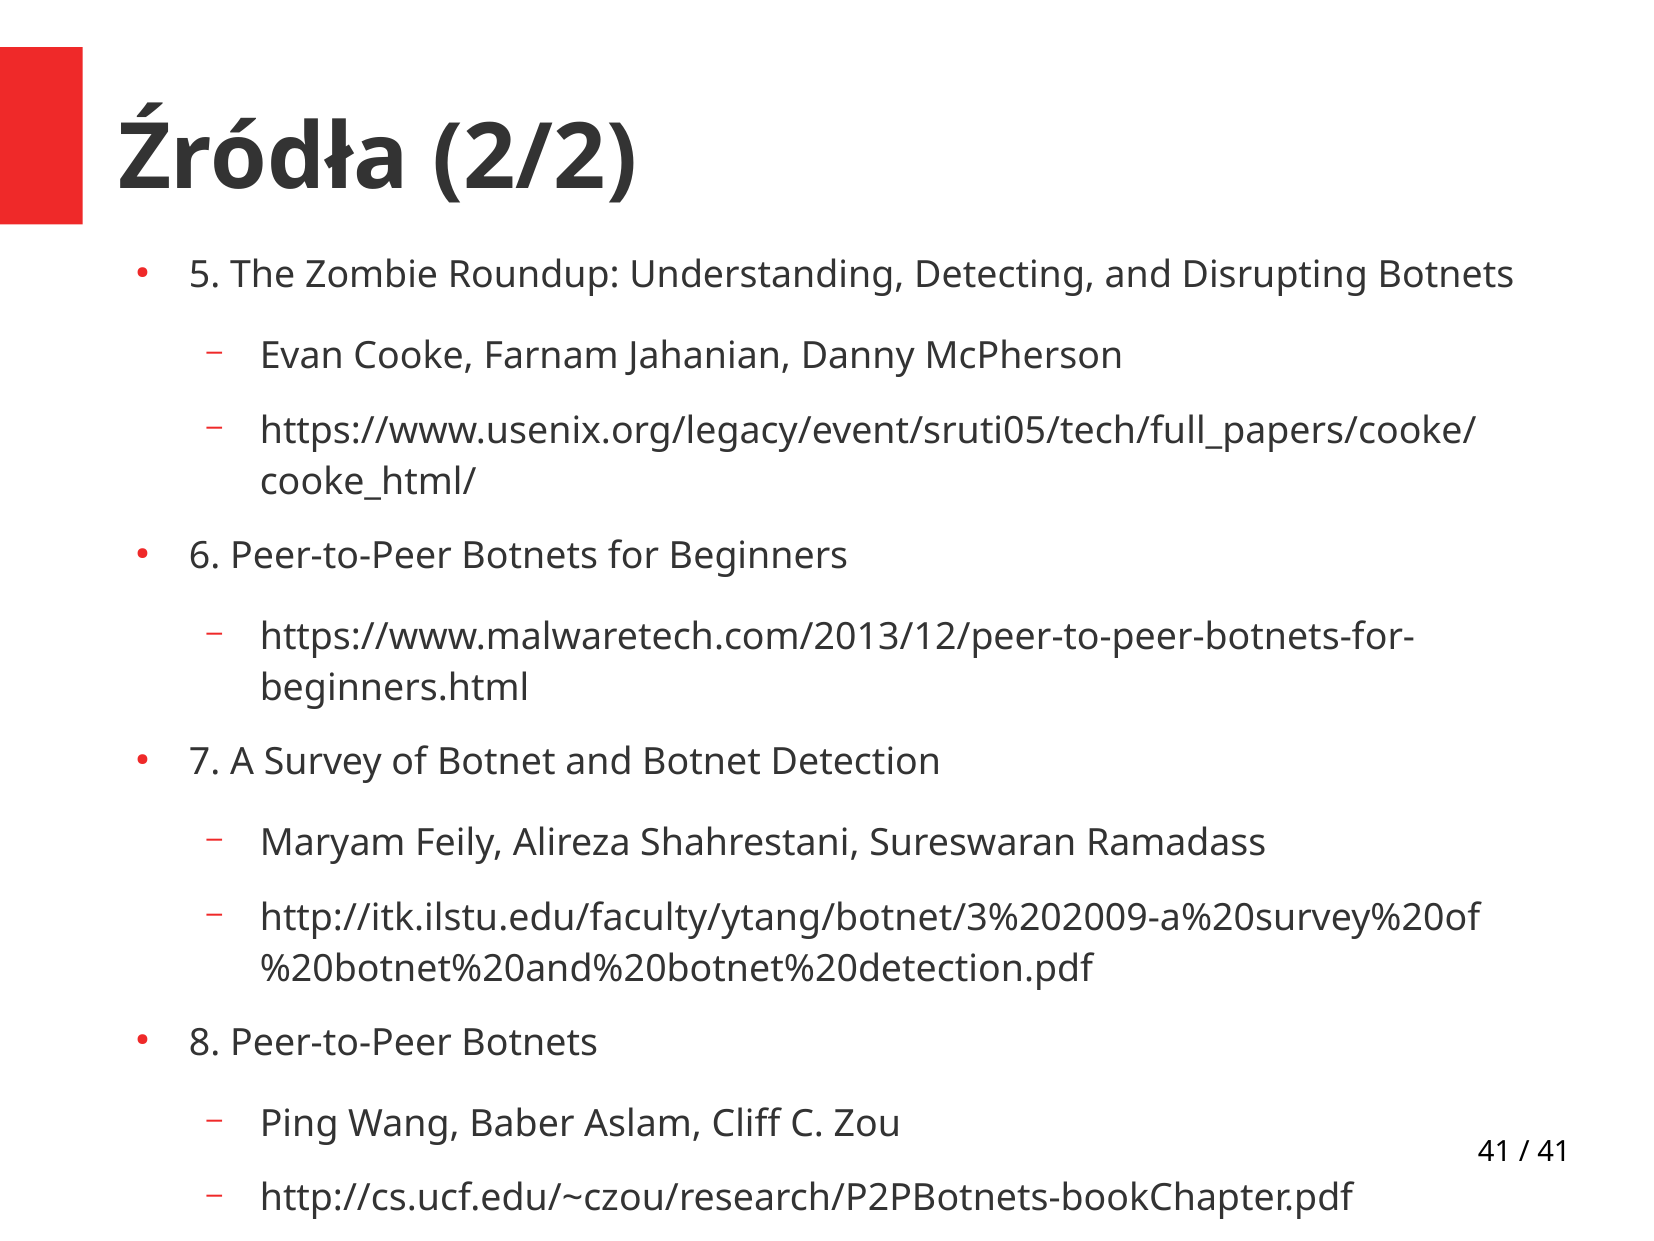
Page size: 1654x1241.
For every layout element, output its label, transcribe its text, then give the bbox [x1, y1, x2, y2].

list 5. The Zombie Roundup: Understanding, Detecting, and Disrupting Botnets Evan Cooke, Farnam Jahanian, Danny McPherson https://www.usenix.org/legacy/event/sruti05/tech/full_papers/cooke/cooke_html/ 6. Peer-to-Peer Botnets for Beginners https://www.malwaretech.com/2013/12/peer-to-peer-botnets-for-beginners.html 7. A Survey of Botnet and Botnet Detection Maryam Feily, Alireza Shahrestani, Sureswaran Ramadass http://itk.ilstu.edu/faculty/ytang/botnet/3%202009-a%20survey%20of%20botnet%20and%20botnet%20detection.pdf 8. Peer-to-Peer Botnets Ping Wang, Baber Aslam, Cliff C. Zou http://cs.ucf.edu/~czou/research/P2PBotnets-bookChapter.pdf [118, 248, 1536, 968]
title Źródła (2/2) [118, 49, 1571, 257]
